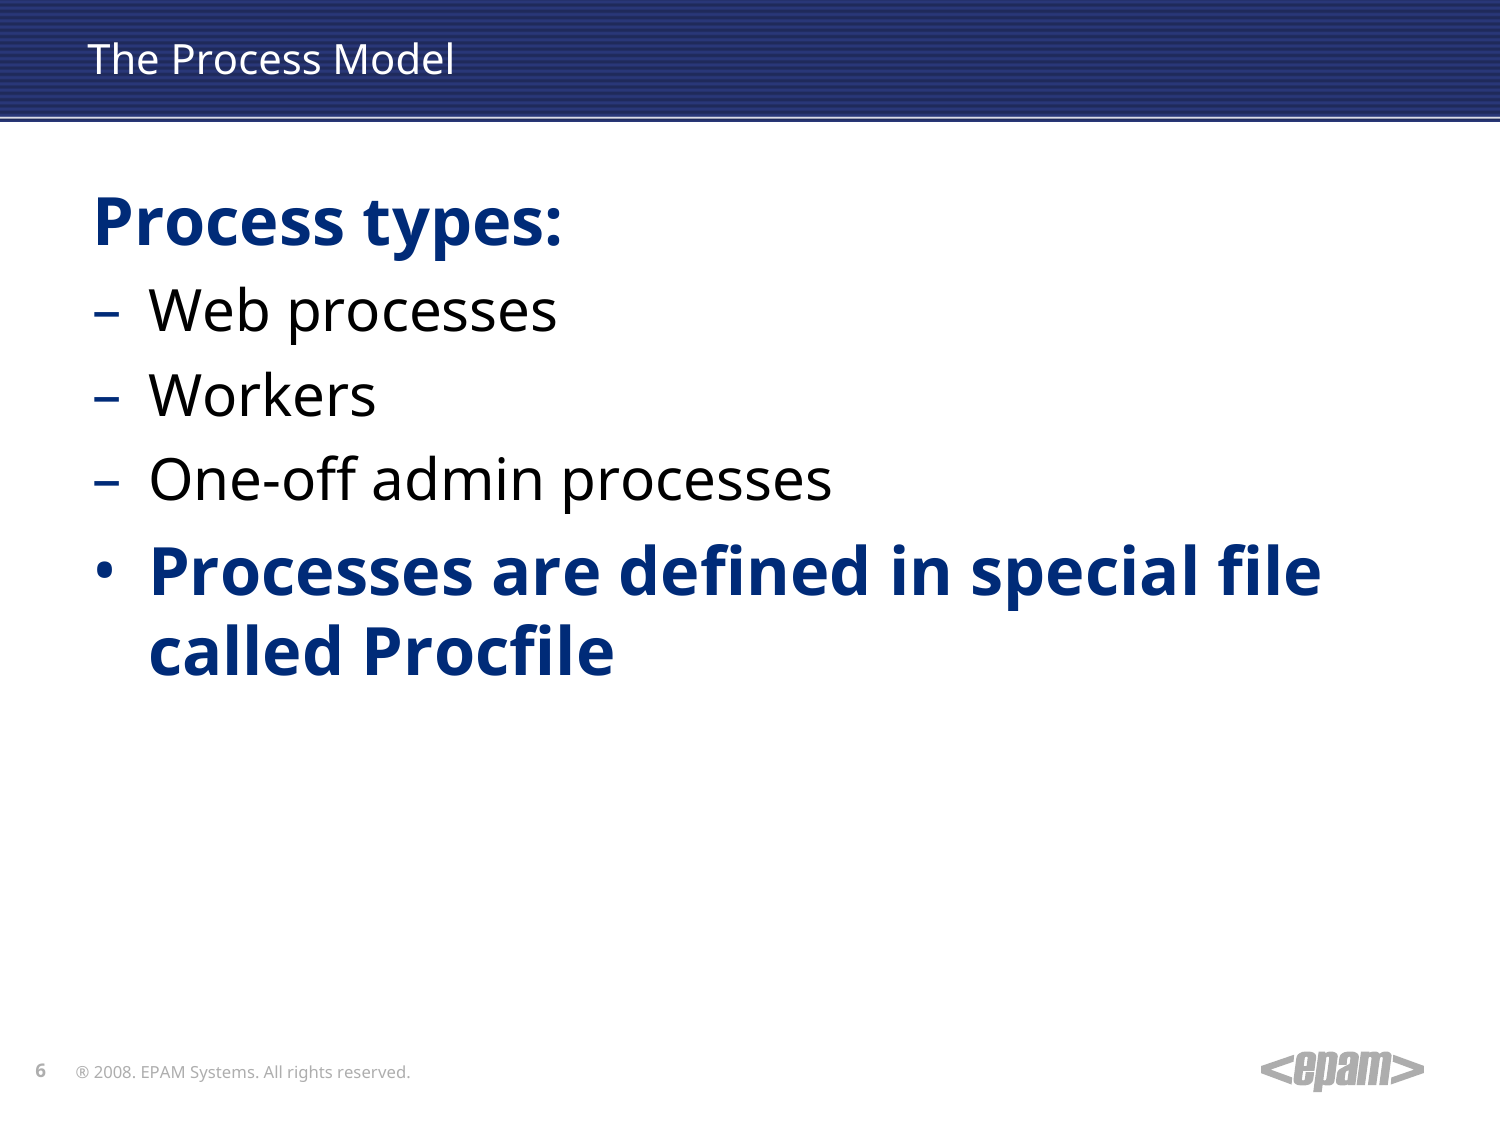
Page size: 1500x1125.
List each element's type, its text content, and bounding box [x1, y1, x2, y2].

text_box Process types: Web processes Workers One-off admin processes Processes are defined in special file called Procfile [77, 171, 1426, 1014]
text_box <szám> [12, 1054, 70, 1090]
text_box The Process Model [72, 25, 1423, 91]
